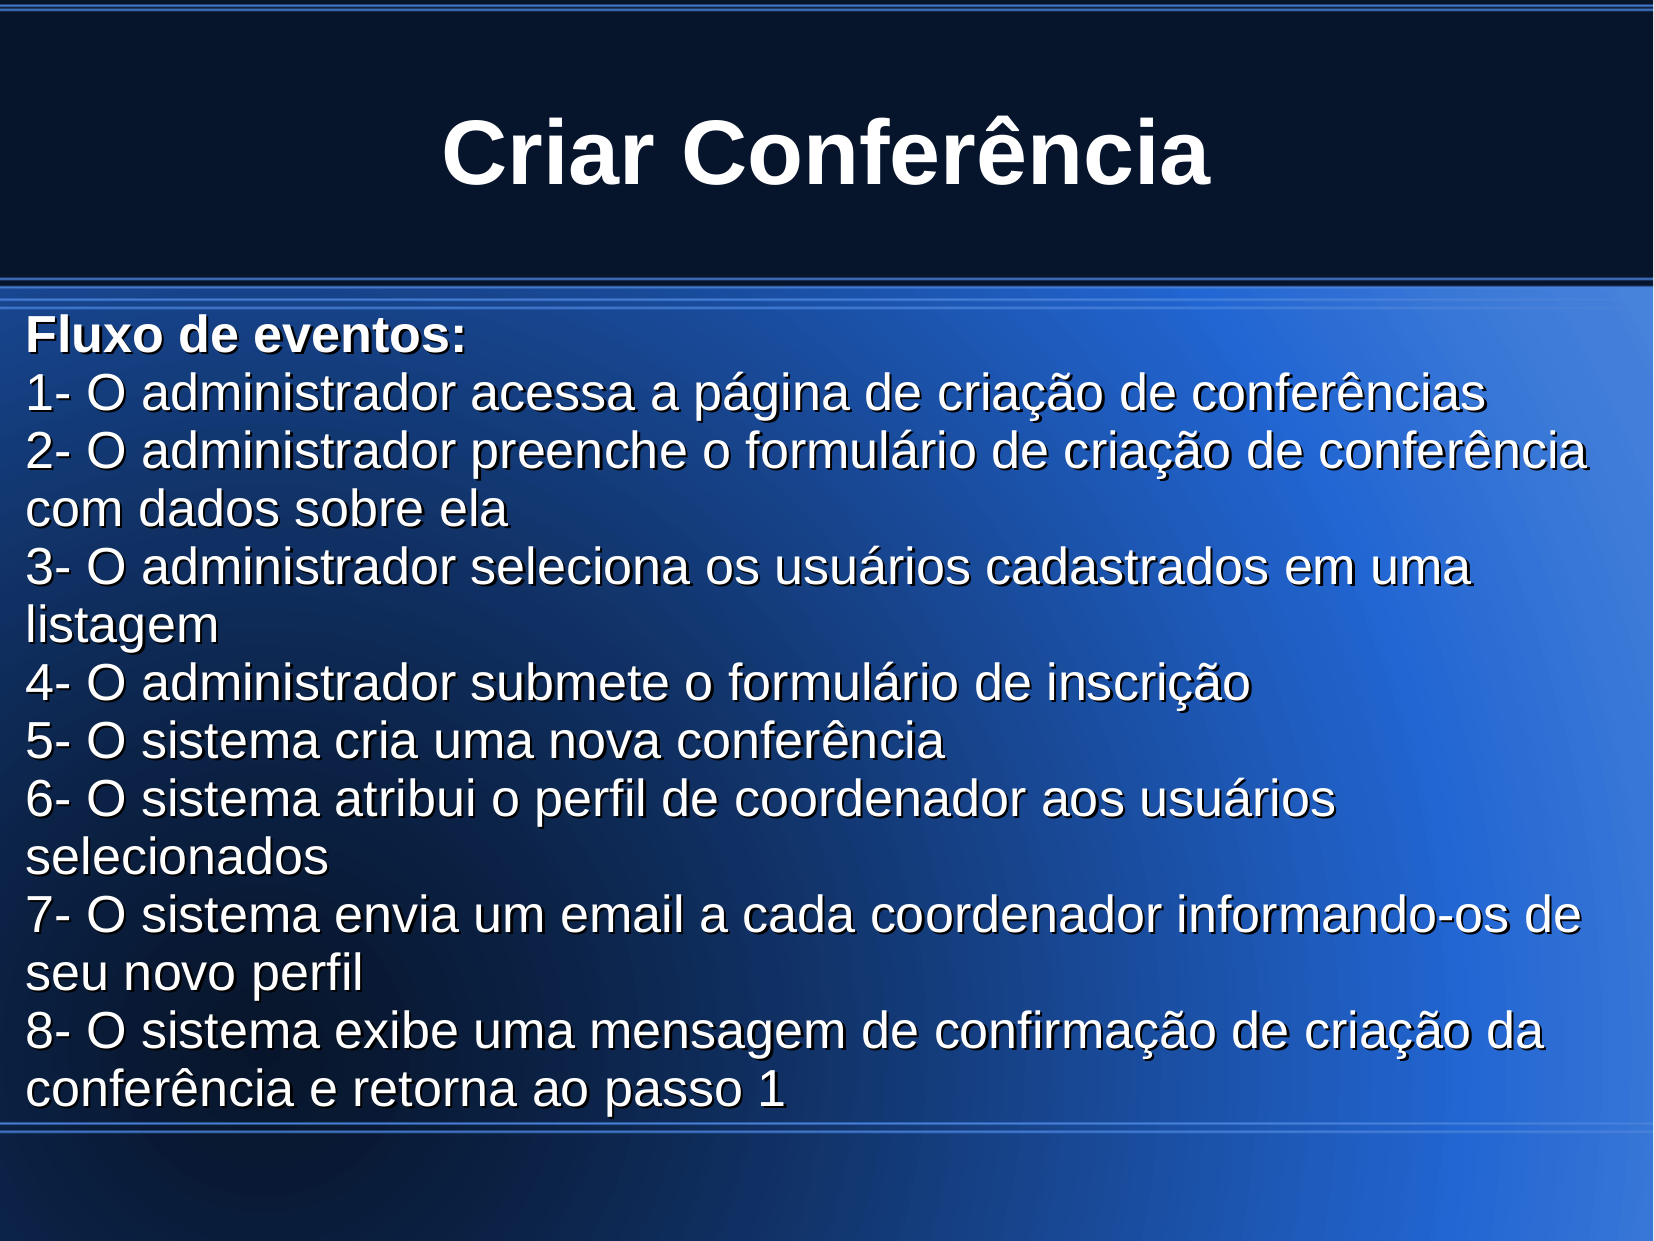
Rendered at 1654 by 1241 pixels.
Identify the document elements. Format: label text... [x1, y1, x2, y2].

subtitle Fluxo de eventos: 1- O administrador acessa a página de criação de conferências 2- O administrador preenche o formulário de criação de conferência com dados sobre ela 3- O administrador seleciona os usuários cadastrados em uma listagem 4- O administrador submete o formulário de inscrição 5- O sistema cria uma nova conferência 6- O sistema atribui o perfil de coordenador aos usuários selecionados 7- O sistema envia um email a cada coordenador informando-os de seu novo perfil 8- O sistema exibe uma mensagem de confirmação de criação da conferência e retorna ao passo 1 [25, 257, 1601, 1165]
title Criar Conferência [82, 49, 1571, 257]
picture [0, 0, 1654, 1241]
